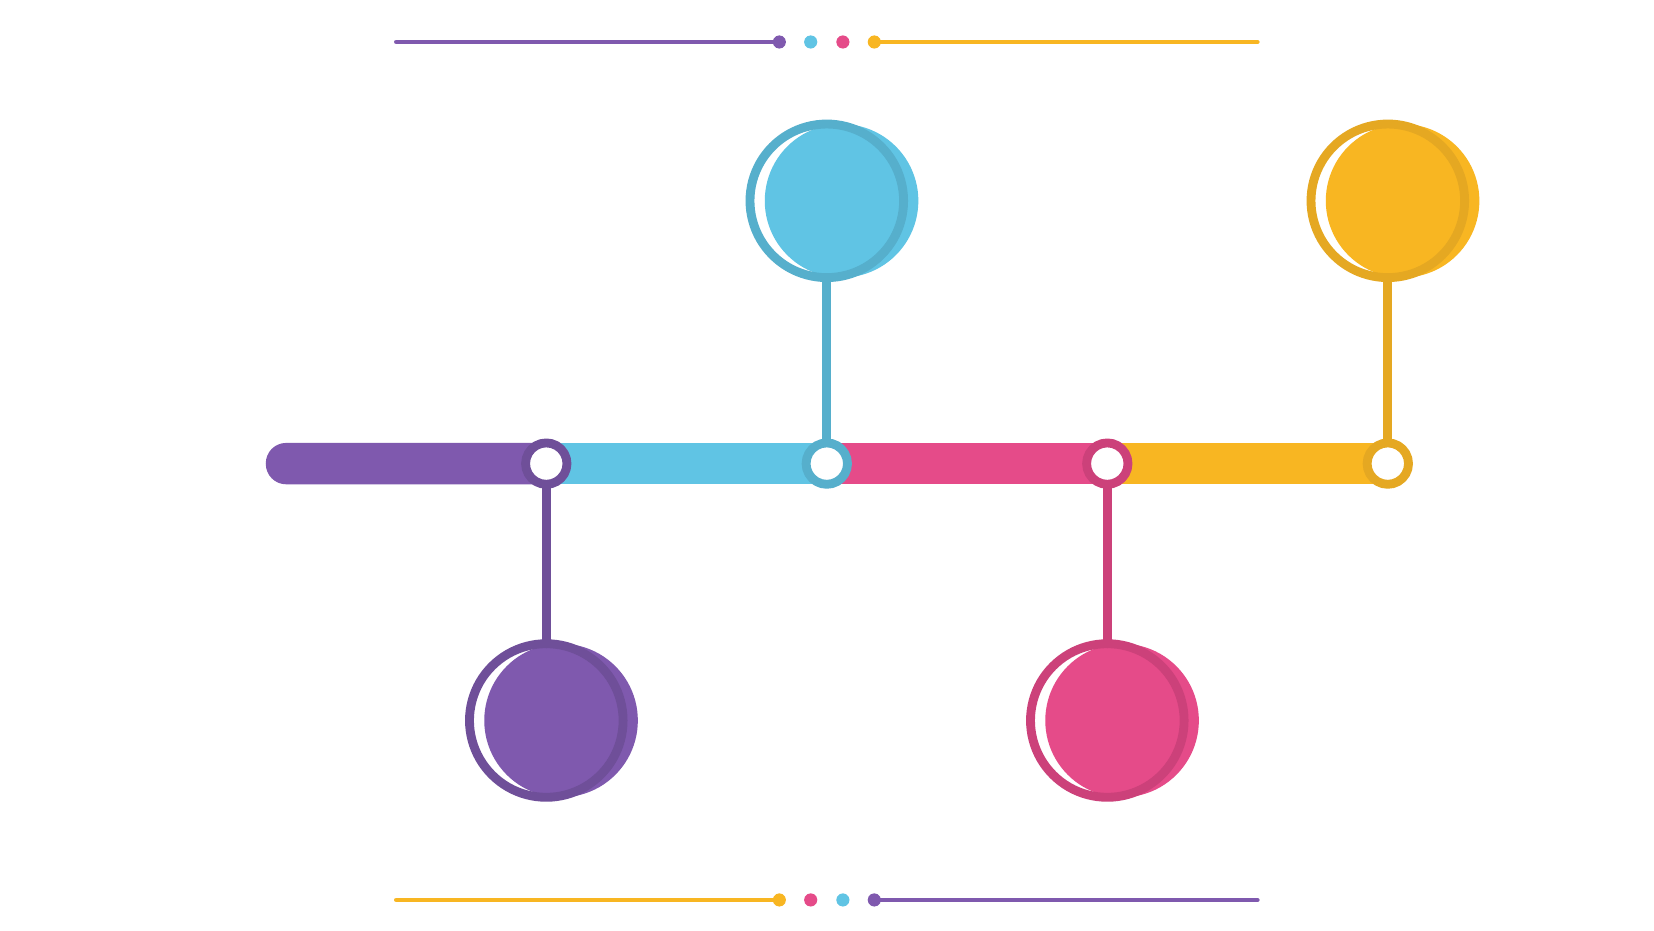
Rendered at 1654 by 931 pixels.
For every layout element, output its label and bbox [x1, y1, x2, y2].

text_box [1142, 646, 1199, 795]
text_box [265, 442, 1409, 485]
text_box [484, 649, 618, 792]
text_box [764, 129, 899, 273]
text_box [581, 646, 638, 795]
text_box [861, 126, 919, 275]
text_box [1045, 649, 1179, 792]
text_box [1325, 129, 1460, 273]
text_box [1422, 126, 1480, 275]
